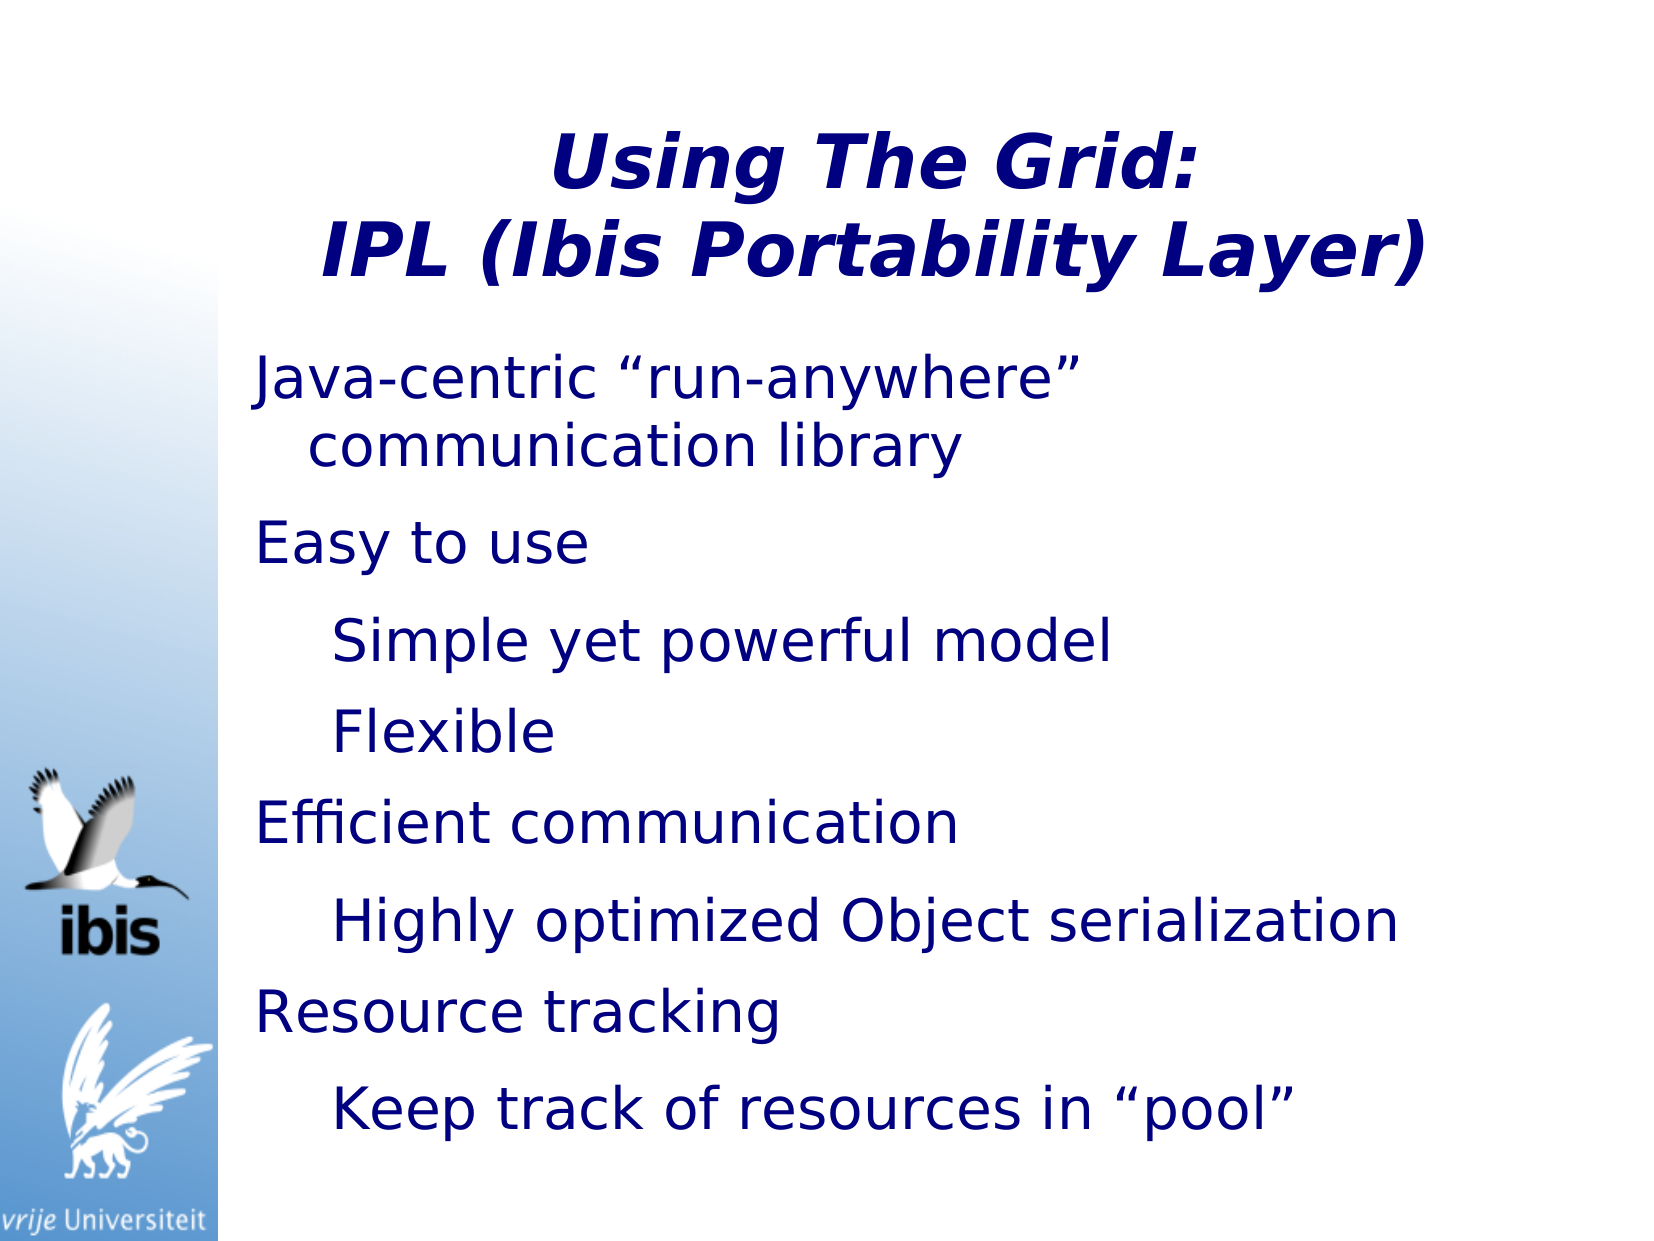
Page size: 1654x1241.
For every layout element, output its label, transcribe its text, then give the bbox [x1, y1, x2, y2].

title Using The Grid: IPL (Ibis Portability Layer) [219, 102, 1534, 311]
list Java-centric “run-anywhere” communication library Easy to use Simple yet powerful model Flexible Efficient communication Highly optimized Object serialization Resource tracking Keep track of resources in “pool” [236, 344, 1534, 1196]
picture [0, 0, 218, 1241]
